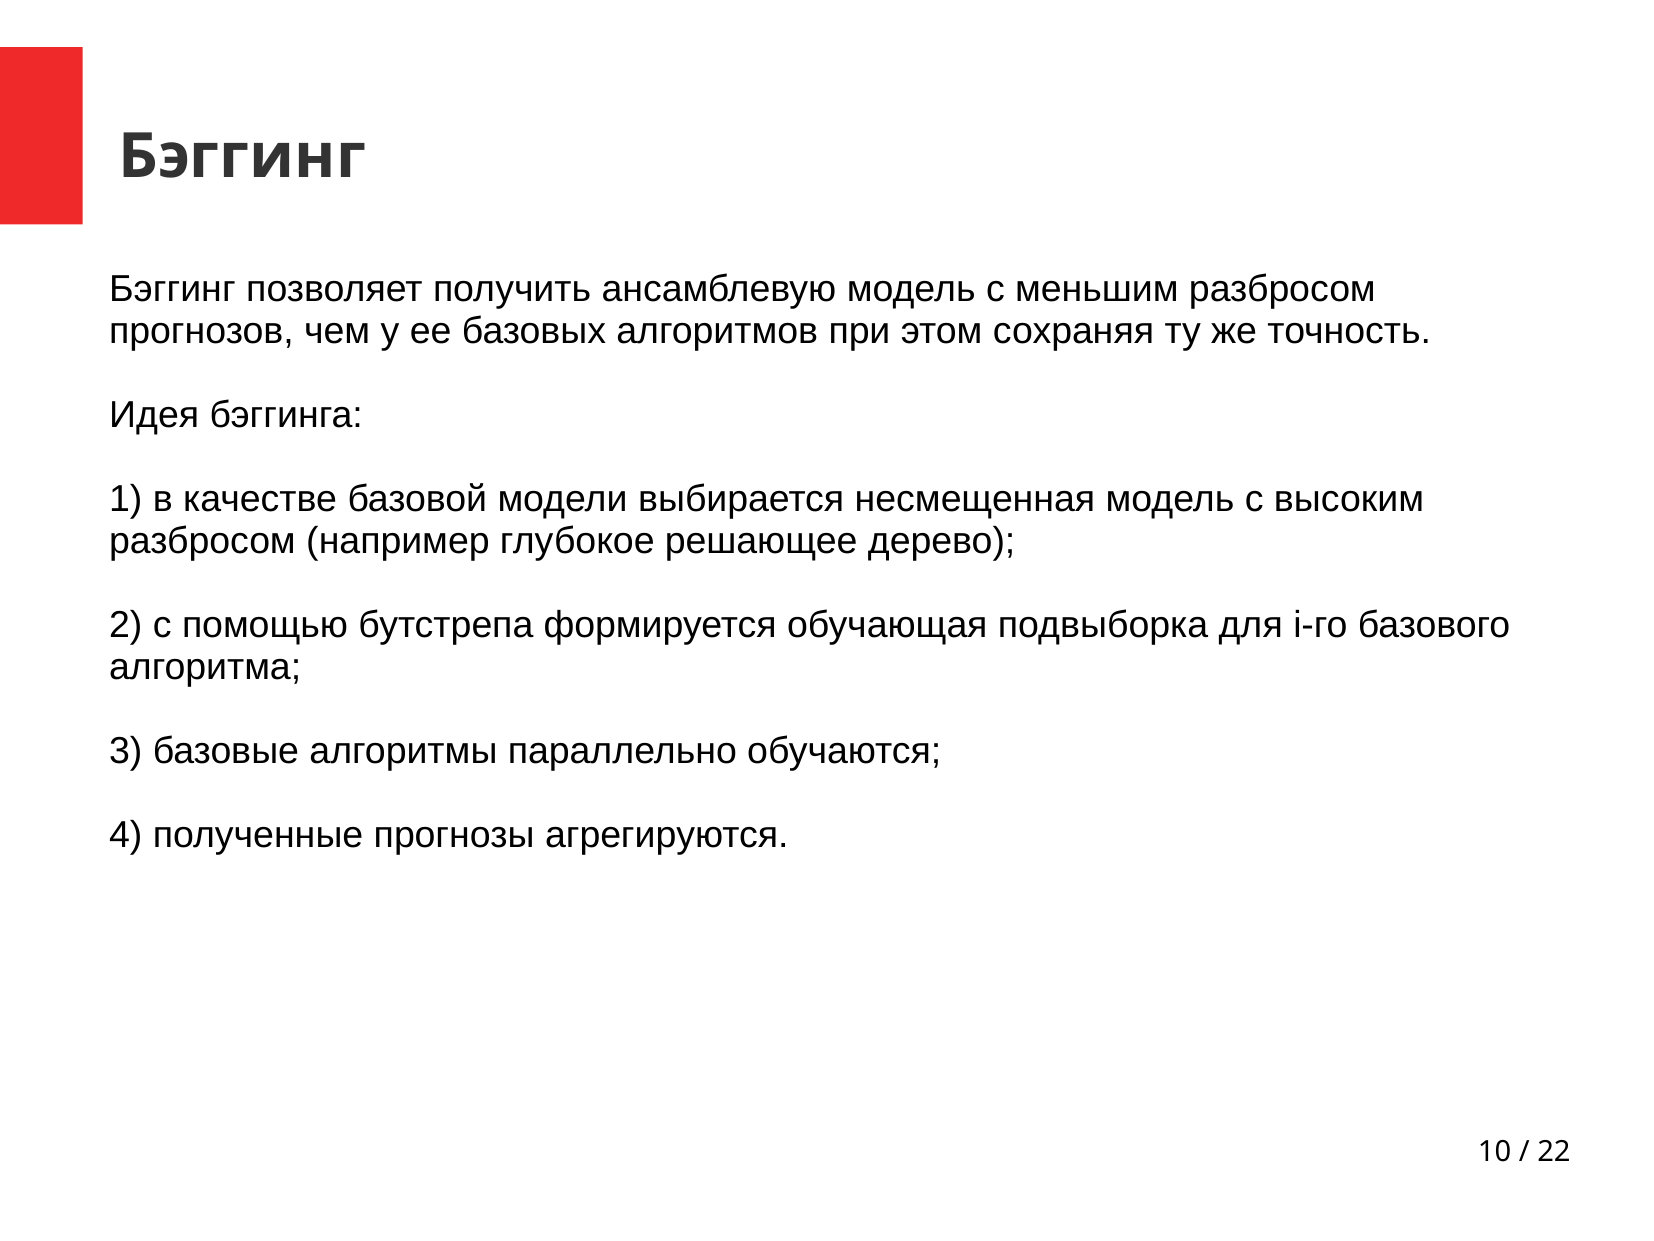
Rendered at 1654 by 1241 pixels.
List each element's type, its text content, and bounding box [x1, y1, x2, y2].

text_box Бэггинг позволяет получить ансамблевую модель с меньшим разбросом прогнозов, чем у ее базовых алгоритмов при этом сохраняя ту же точность. Идея бэггинга: 1) в качестве базовой модели выбирается несмещенная модель с высоким разбросом (например глубокое решающее дерево); 2) с помощью бутстрепа формируется обучающая подвыборка для i-го базового алгоритма; 3) базовые алгоритмы параллельно обучаются; 4) полученные прогнозы агрегируются. [94, 259, 1583, 863]
title Бэггинг [118, 49, 1571, 257]
